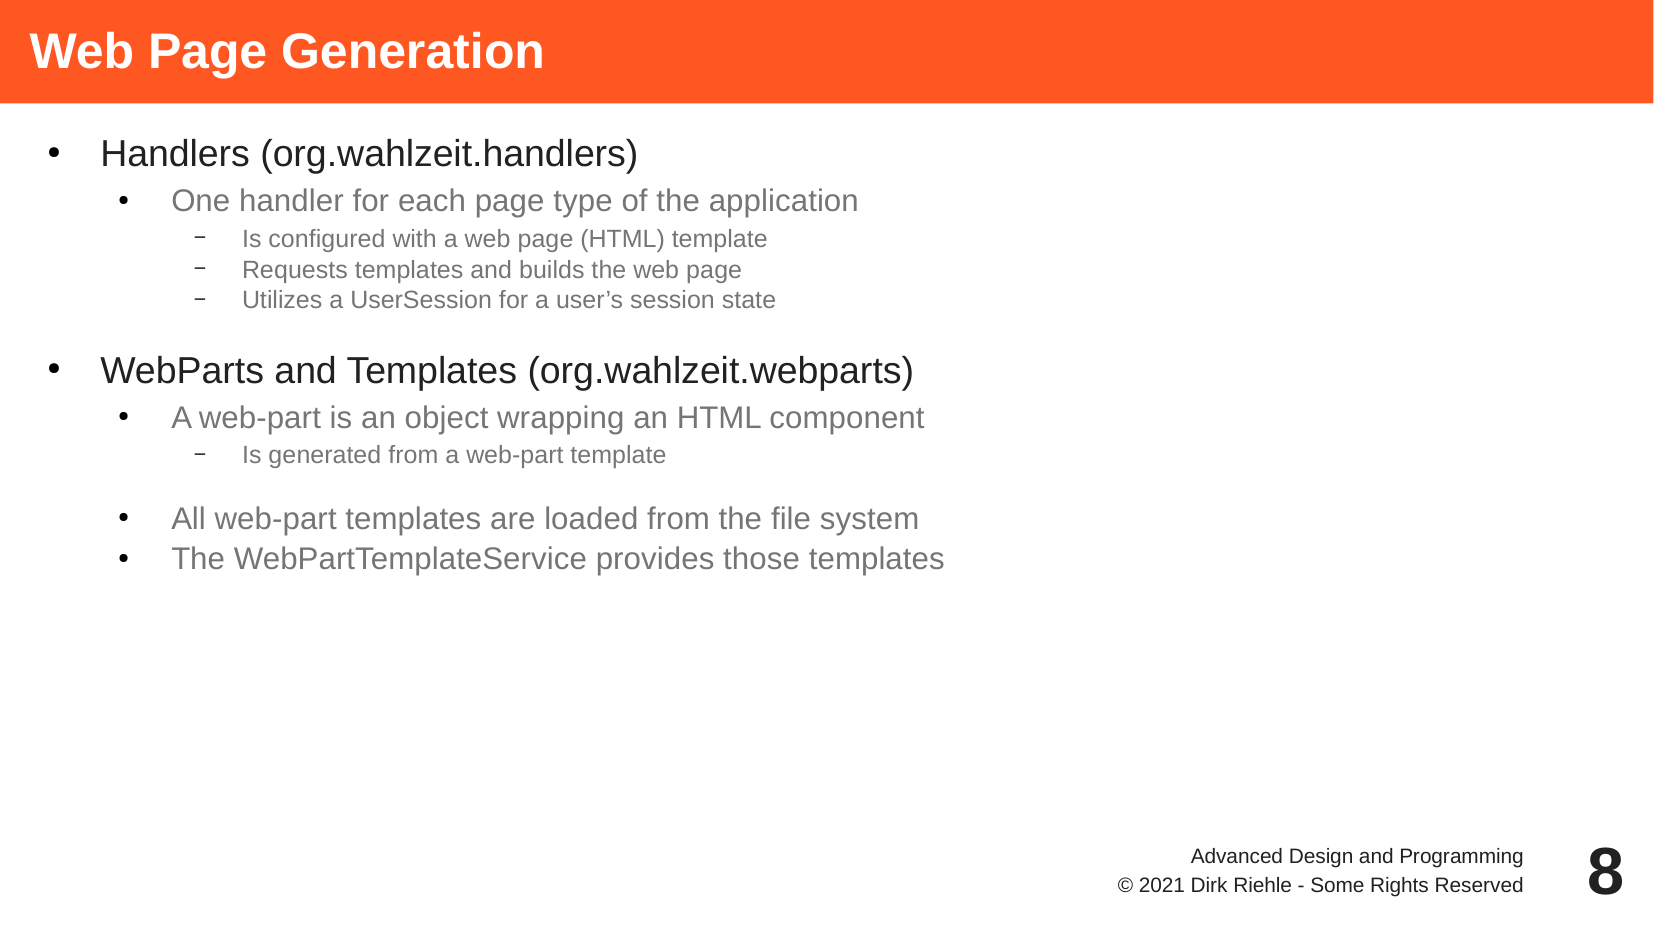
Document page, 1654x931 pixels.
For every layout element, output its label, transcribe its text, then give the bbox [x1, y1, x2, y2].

title Web Page Generation [0, 0, 1654, 104]
list Handlers (org.wahlzeit.handlers) One handler for each page type of the application Is configured with a web page (HTML) template Requests templates and builds the web page Utilizes a UserSession for a user’s session state WebParts and Templates (org.wahlzeit.webparts) A web-part is an object wrapping an HTML component Is generated from a web-part template All web-part templates are loaded from the file system The WebPartTemplateService provides those templates [29, 132, 1625, 813]
